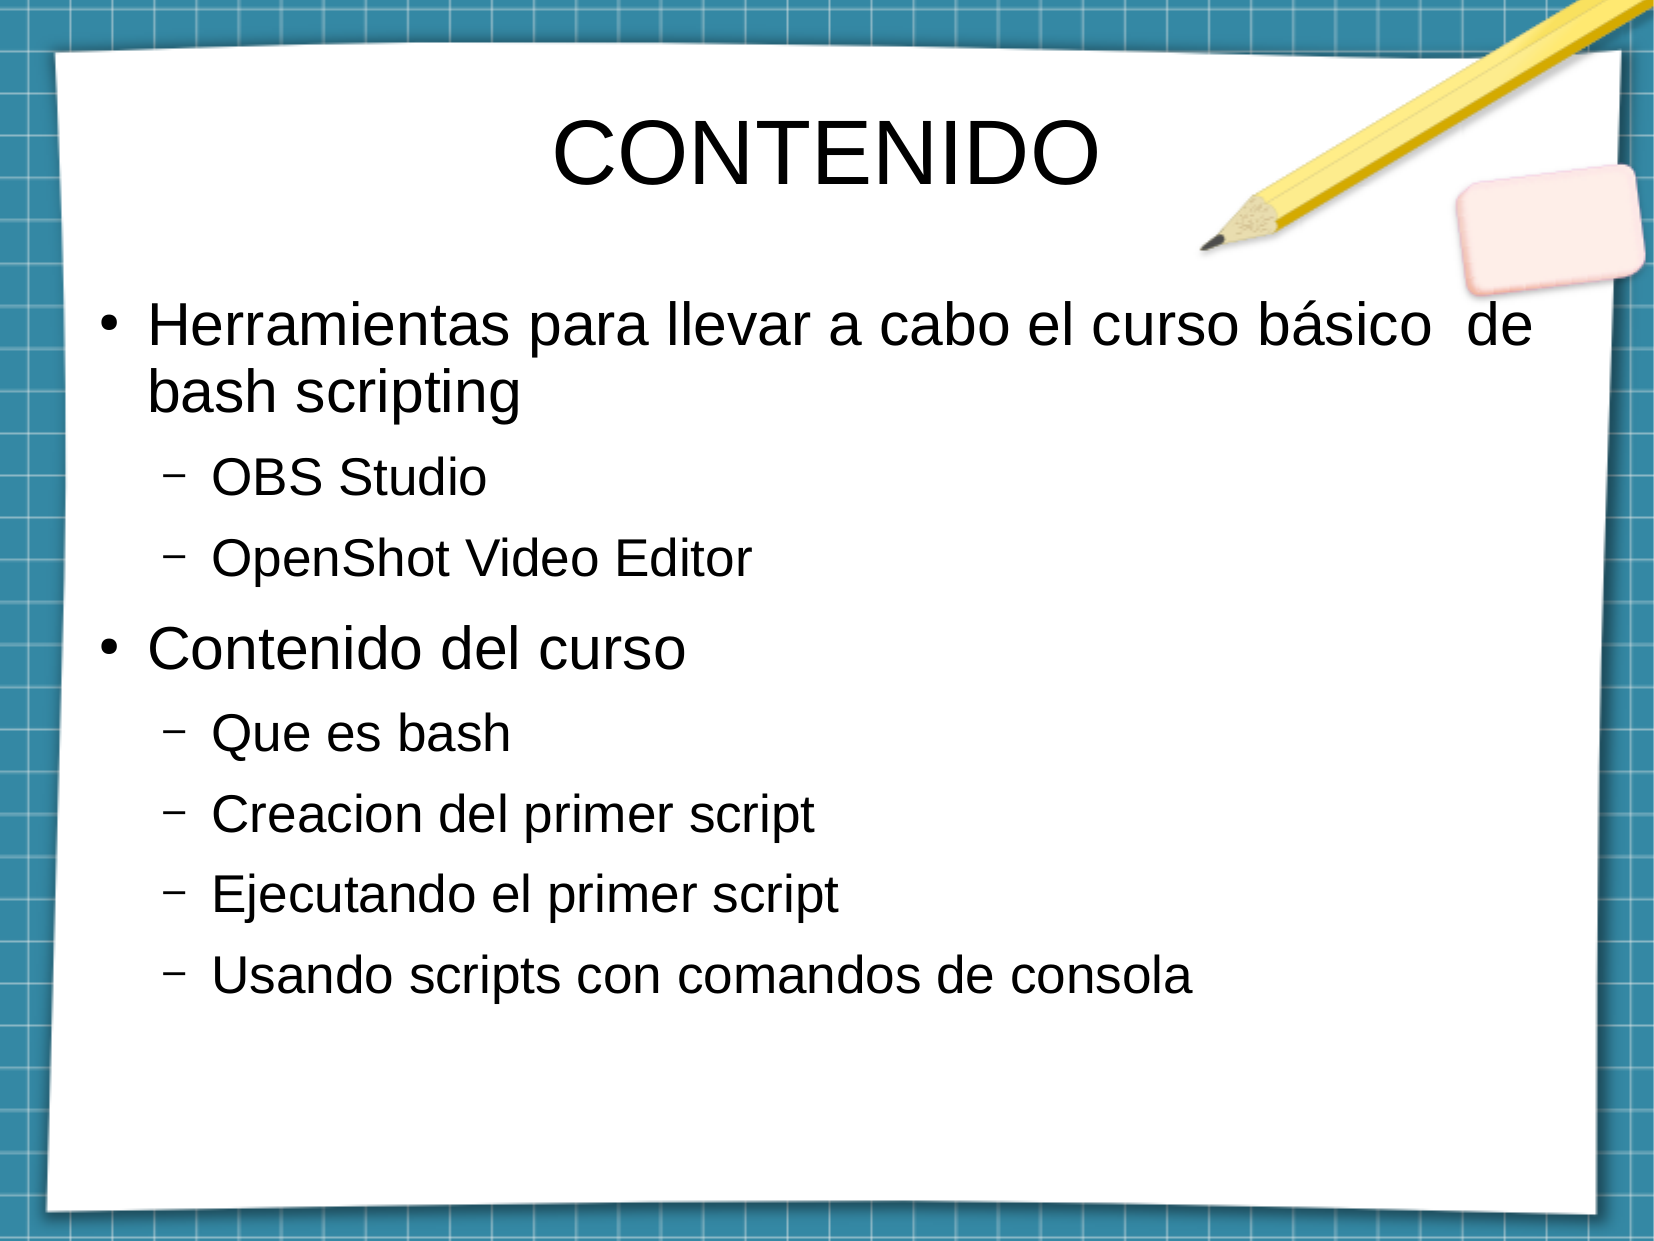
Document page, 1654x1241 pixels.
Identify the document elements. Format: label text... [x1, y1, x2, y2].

picture [0, 0, 1654, 1241]
list Herramientas para llevar a cabo el curso básico de bash scripting OBS Studio OpenShot Video Editor Contenido del curso Que es bash Creacion del primer script Ejecutando el primer script Usando scripts con comandos de consola [82, 290, 1571, 1010]
title CONTENIDO [82, 49, 1571, 257]
